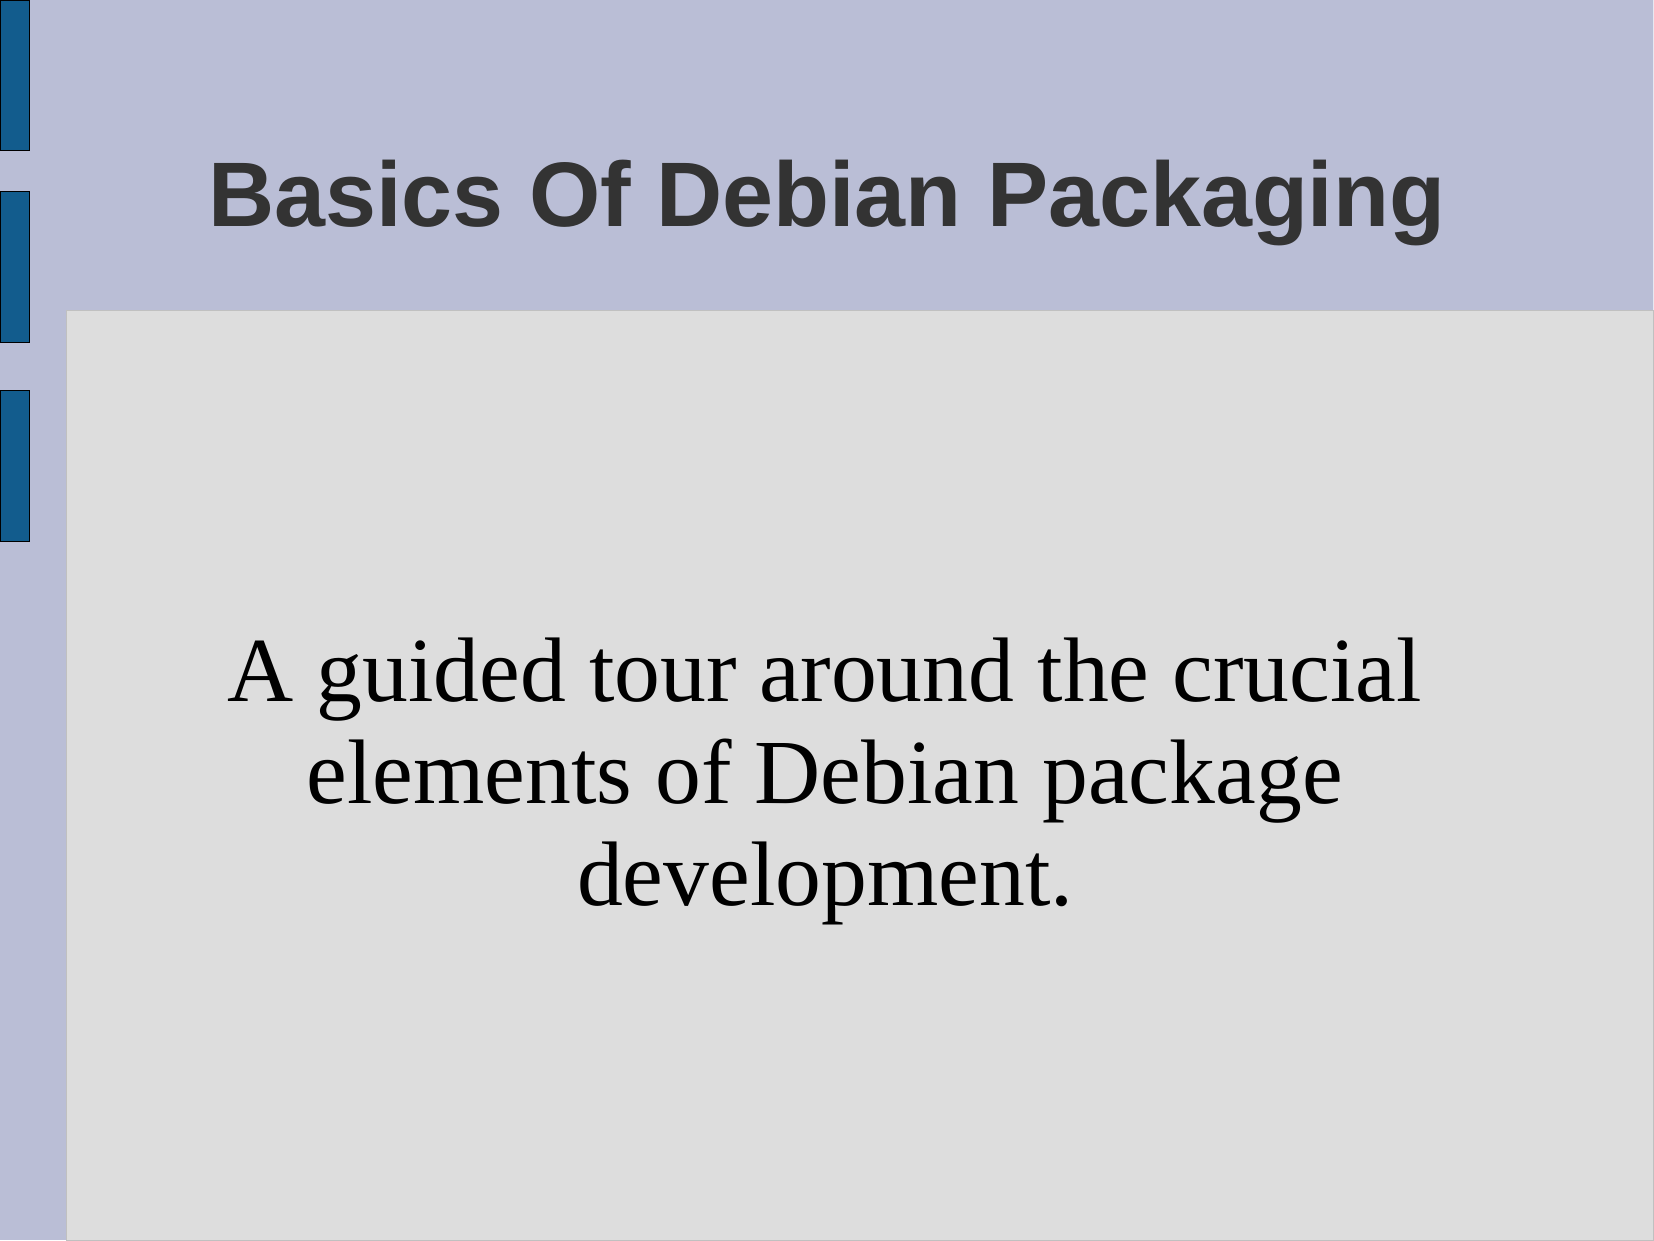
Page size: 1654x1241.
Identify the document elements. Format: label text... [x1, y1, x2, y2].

subtitle A guided tour around the crucial elements of Debian package development. [118, 344, 1534, 1127]
title Basics Of Debian Packaging [121, 91, 1534, 299]
text_box [581, 183, 1436, 283]
